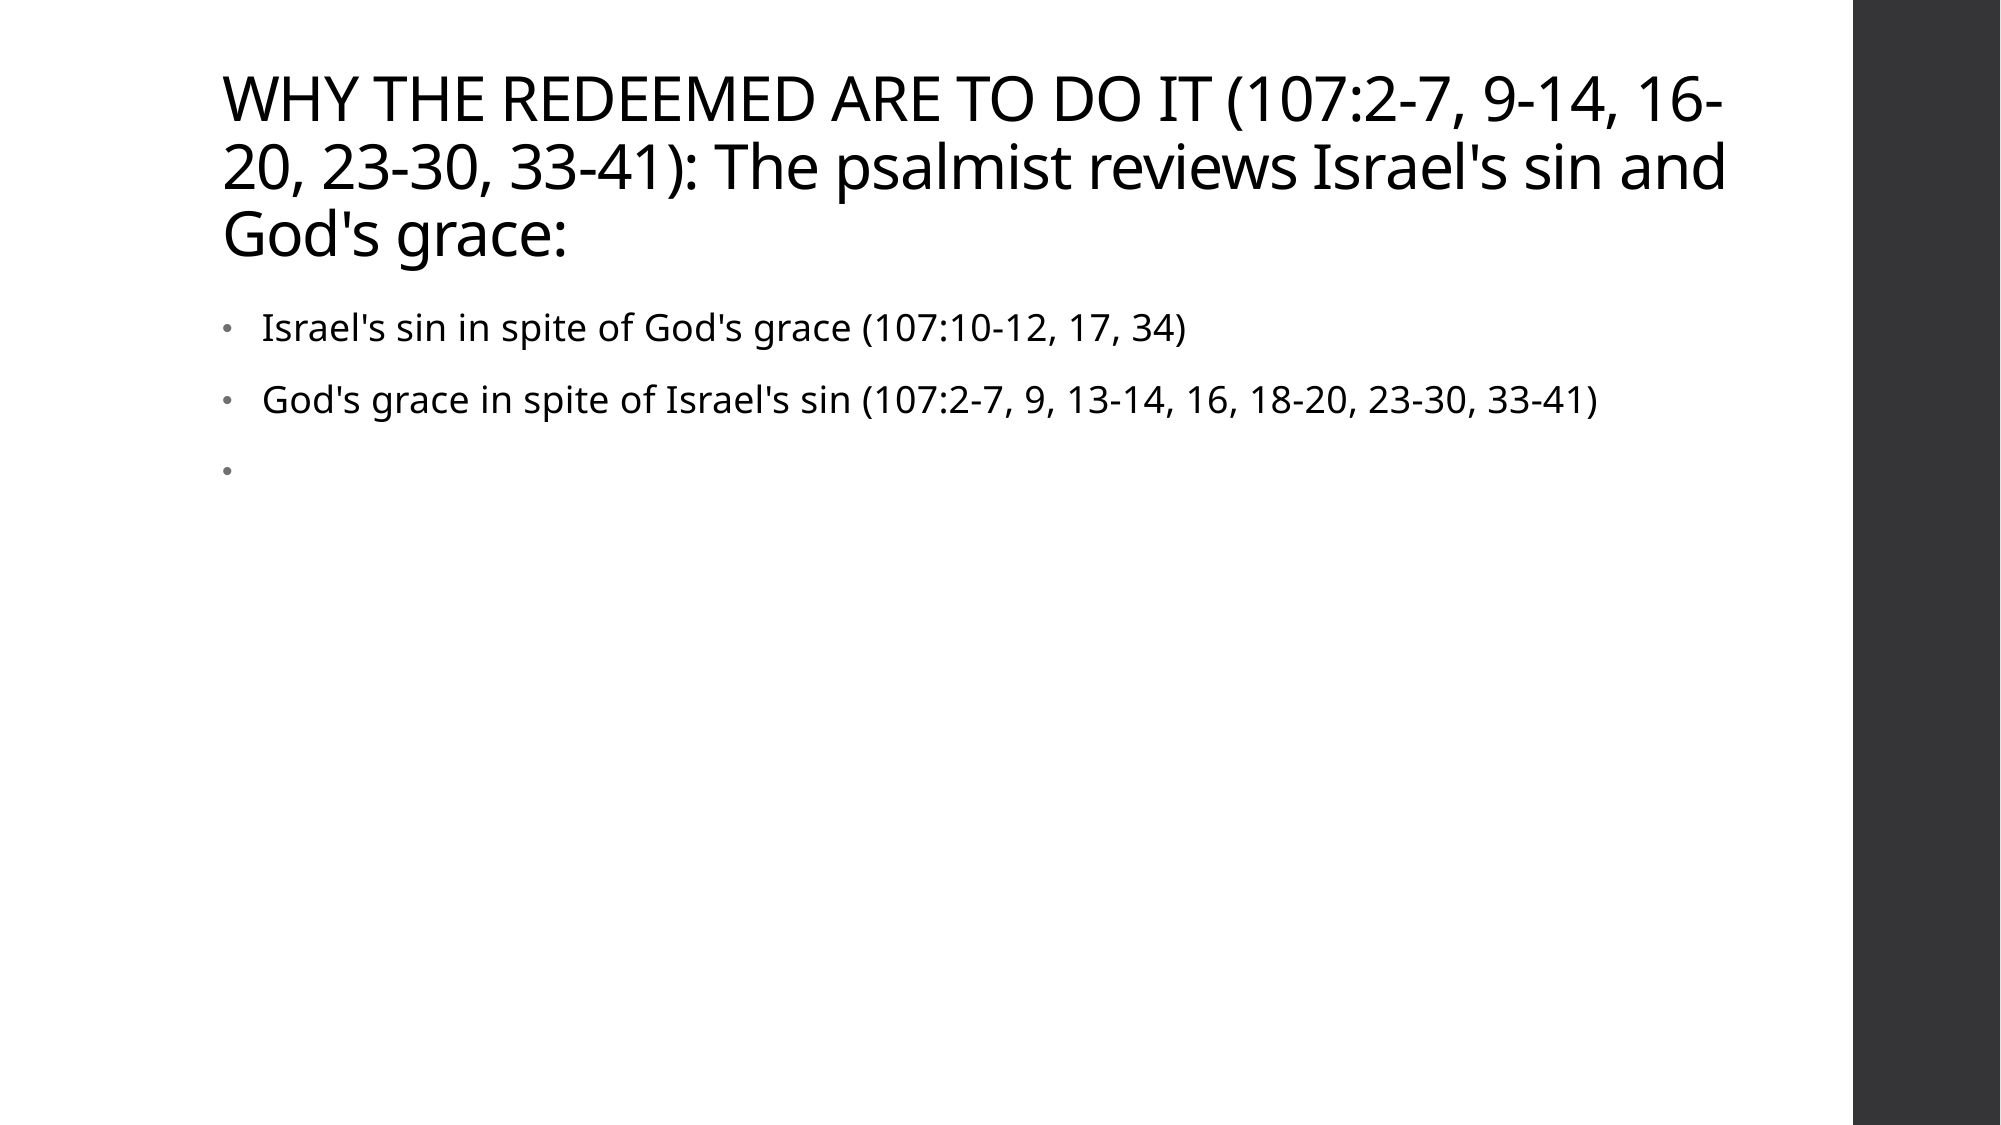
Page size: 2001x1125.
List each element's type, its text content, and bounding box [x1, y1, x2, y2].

list Israel's sin in spite of God's grace (107:10-12, 17, 34) God's grace in spite of Israel's sin (107:2-7, 9, 13-14, 16, 18-20, 23-30, 33-41) [206, 299, 1617, 1014]
title WHY THE REDEEMED ARE TO DO IT (107:2-7, 9-14, 16-20, 23-30, 33-41): The psalmist reviews Israel's sin and God's grace: [206, 60, 1797, 278]
